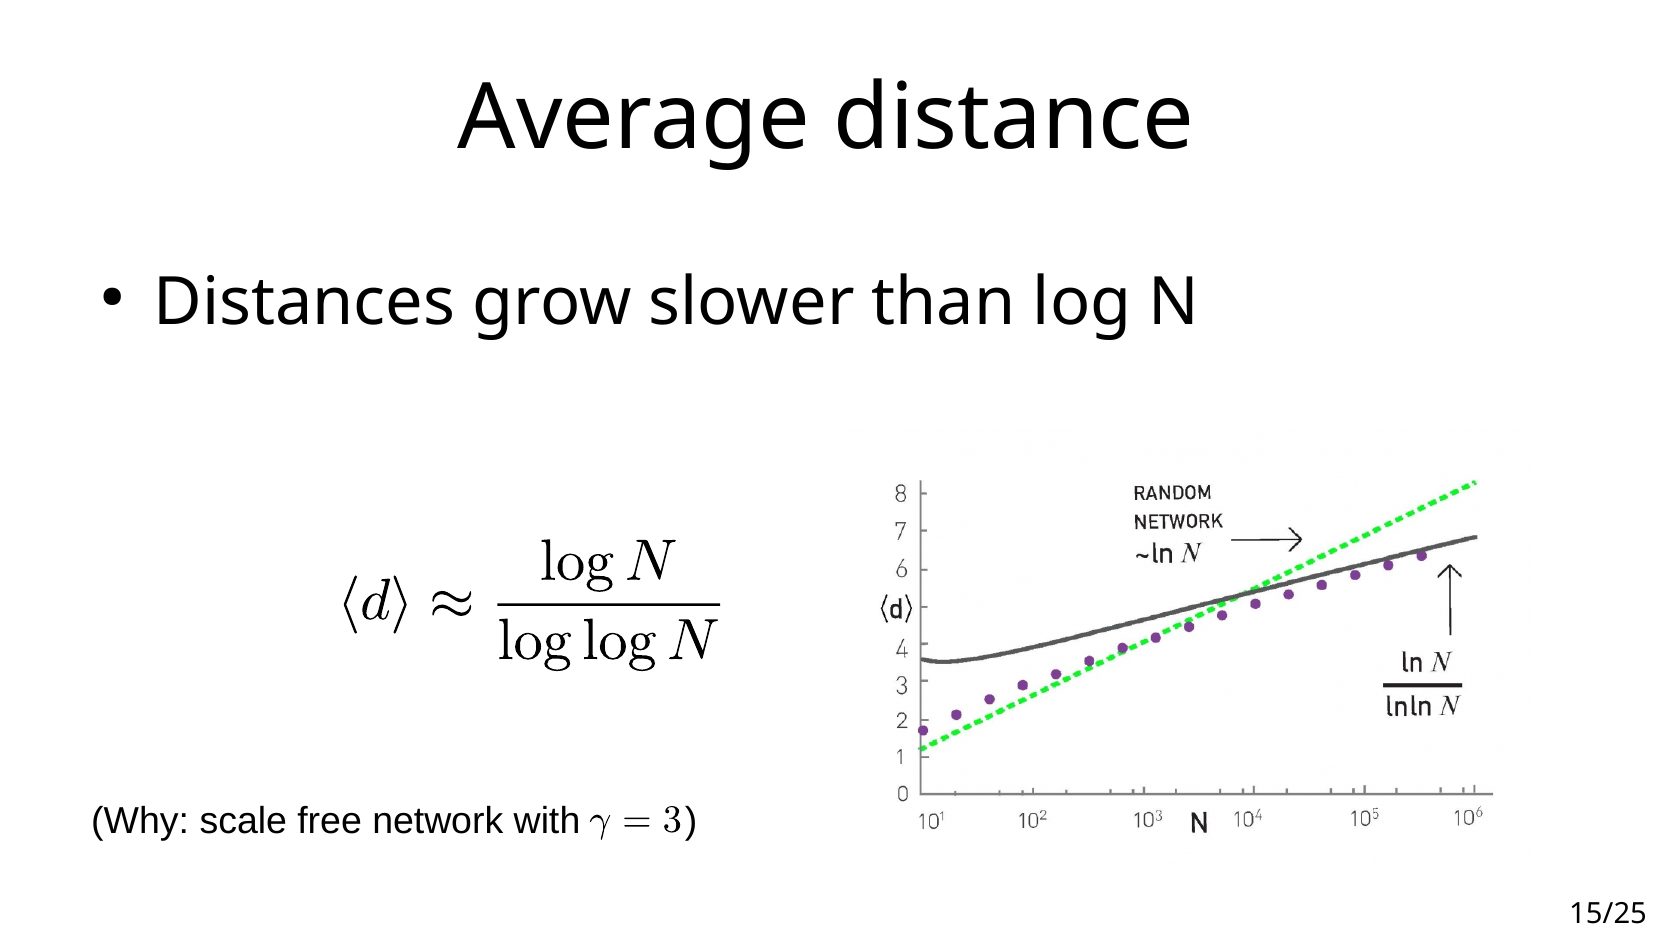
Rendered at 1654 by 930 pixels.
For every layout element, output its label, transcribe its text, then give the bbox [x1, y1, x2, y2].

text_box [589, 806, 682, 841]
text_box [337, 539, 721, 672]
title Average distance [82, 1, 1571, 225]
text_box (Why: scale free network with ) [76, 792, 737, 892]
picture [848, 427, 1531, 871]
list Distances grow slower than log N [82, 252, 1571, 793]
